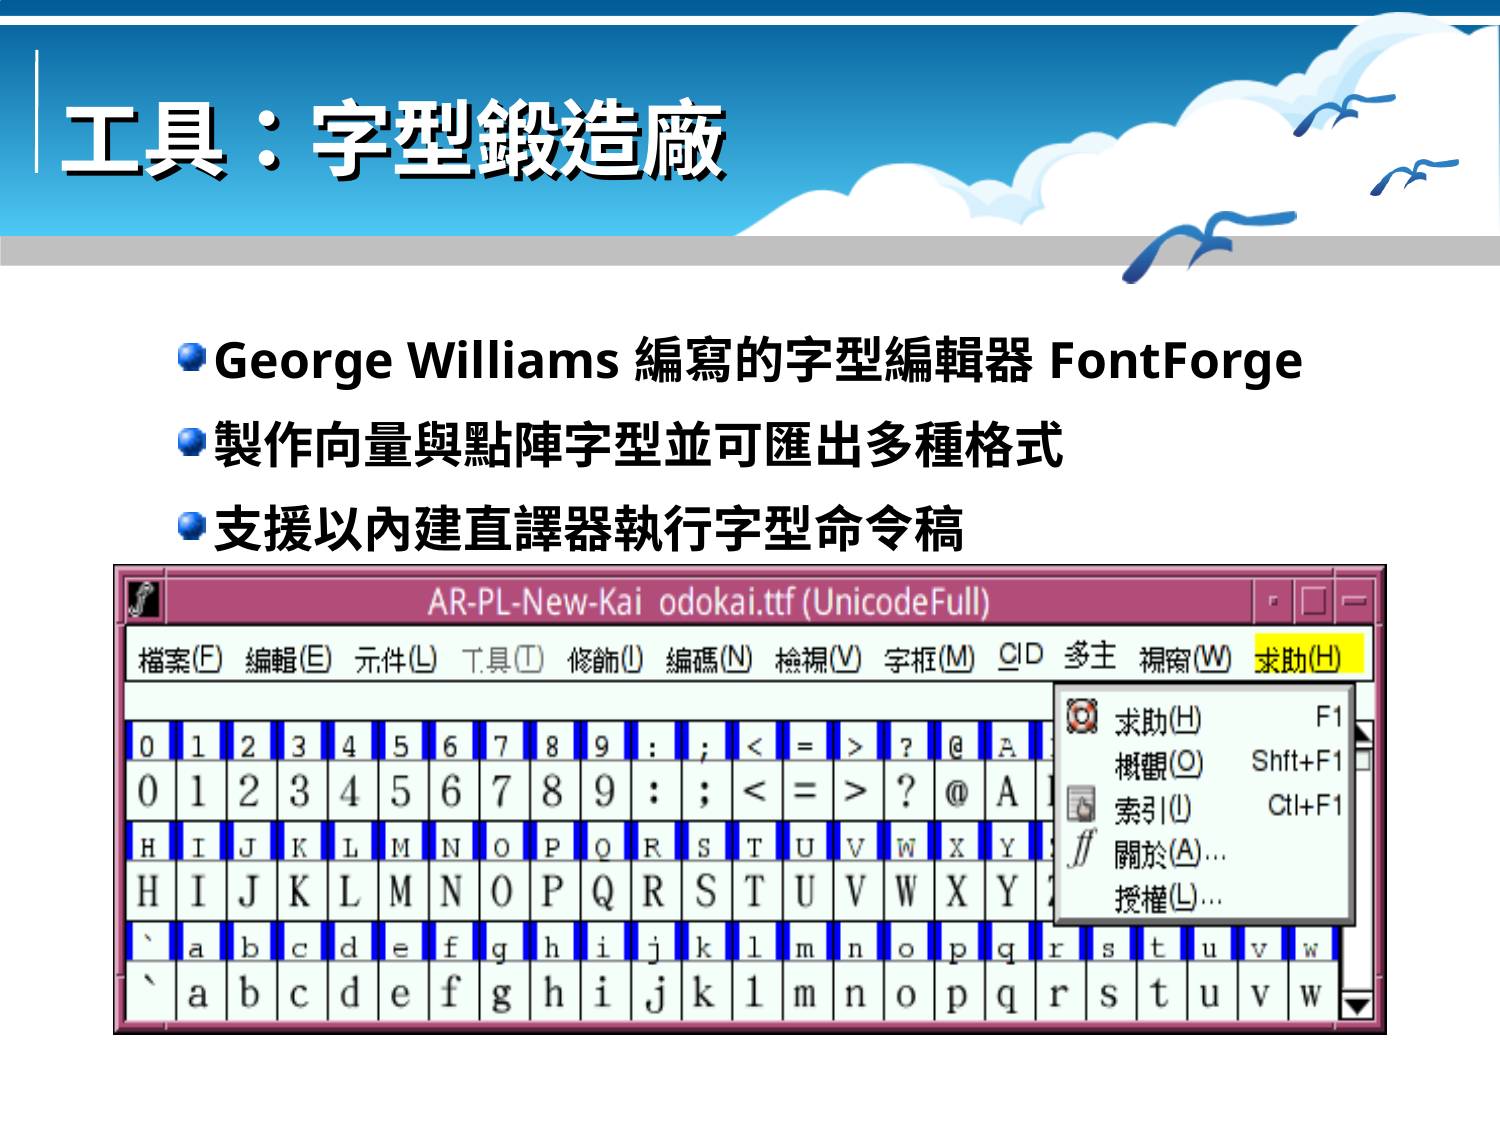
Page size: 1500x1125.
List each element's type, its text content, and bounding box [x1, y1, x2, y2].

title 工具：字型鍛造廠 [59, 86, 1465, 186]
list George Williams編寫的字型編輯器FontForge 製作向量與點陣字型並可匯出多種格式 支援以內建直譯器執行字型命令稿 [178, 320, 1388, 526]
picture [730, 12, 1500, 284]
picture [113, 564, 1387, 1035]
picture [178, 526, 206, 540]
